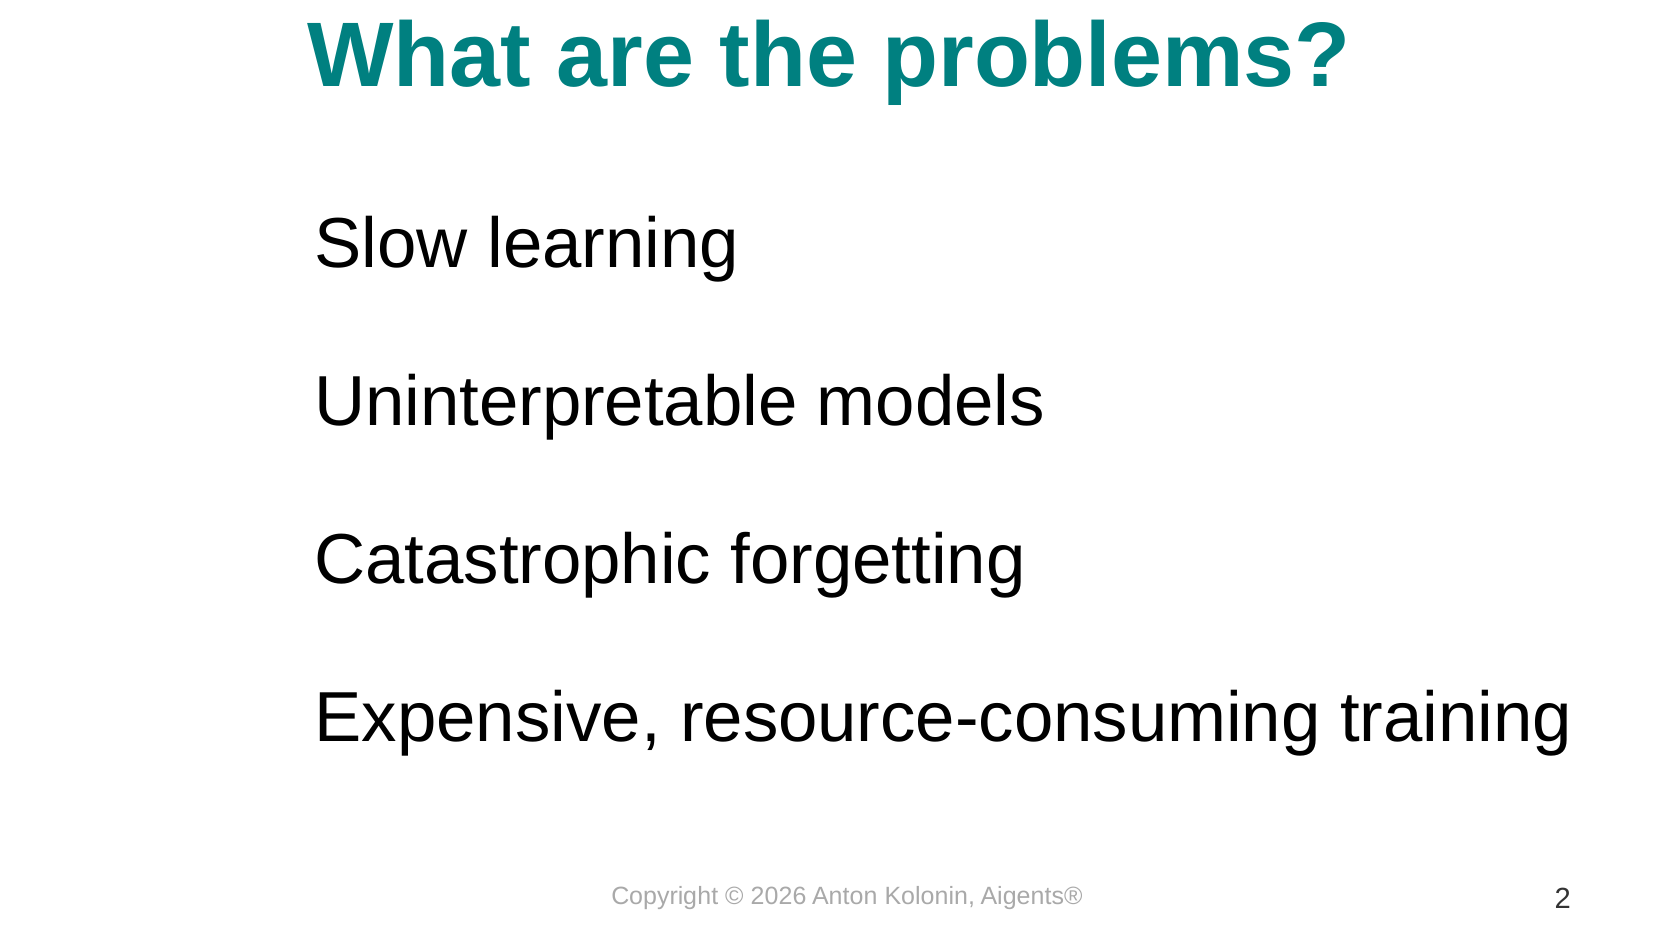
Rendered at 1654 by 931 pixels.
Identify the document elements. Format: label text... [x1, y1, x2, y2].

text_box Slow learning Uninterpretable models Catastrophic forgetting Expensive, resource-consuming training [300, 196, 1589, 810]
text_box What are the problems? [0, 0, 1654, 113]
